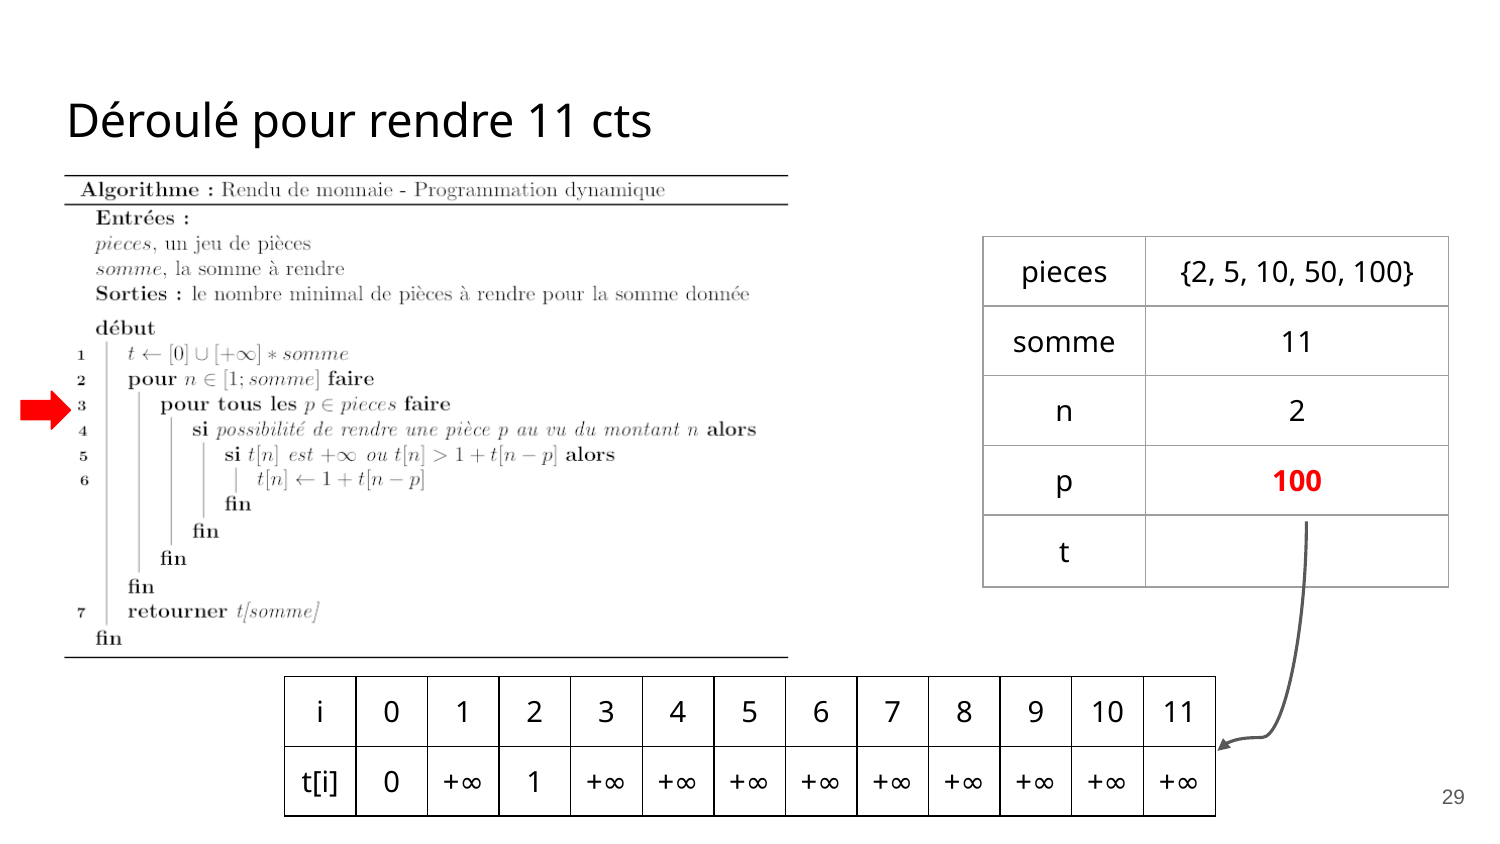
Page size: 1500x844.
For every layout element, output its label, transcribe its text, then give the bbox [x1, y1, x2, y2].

table_header i [285, 677, 355, 746]
table_header 1 [428, 677, 498, 746]
table_header 10 [1072, 677, 1143, 746]
table_cell t [984, 516, 1145, 586]
slide_number <numéro> [1389, 764, 1480, 830]
picture [63, 173, 789, 660]
table_cell +∞ [428, 747, 498, 815]
table_cell [1146, 516, 1448, 586]
table_header 4 [643, 677, 713, 746]
table_cell 2 [1146, 376, 1448, 445]
table_cell t[i] [285, 747, 355, 815]
title Déroulé pour rendre 11 cts [51, 72, 1449, 167]
table_header 8 [929, 677, 999, 746]
text_box [21, 391, 71, 430]
table_cell +∞ [786, 747, 856, 815]
table_header 9 [1001, 677, 1071, 746]
table_header 11 [1144, 677, 1215, 746]
table_cell +∞ [1144, 747, 1215, 815]
table_header 7 [858, 677, 928, 746]
table_cell 1 [500, 747, 570, 815]
table_cell +∞ [1001, 747, 1071, 815]
table_cell p [984, 446, 1145, 514]
table_header {2, 5, 10, 50, 100} [1146, 237, 1448, 305]
table_cell +∞ [643, 747, 713, 815]
table_cell +∞ [929, 747, 999, 815]
table_cell +∞ [571, 747, 642, 815]
table_header 5 [715, 677, 785, 746]
table_cell n [984, 376, 1145, 445]
table_cell 11 [1146, 307, 1448, 375]
table_header 3 [571, 677, 642, 746]
table_header pieces [984, 237, 1145, 305]
table_cell +∞ [858, 747, 928, 815]
table_cell 0 [357, 747, 427, 815]
table_cell 100 [1146, 446, 1448, 514]
table_cell +∞ [715, 747, 785, 815]
table_cell +∞ [1072, 747, 1143, 815]
table_header 0 [357, 677, 427, 746]
table_cell somme [984, 307, 1145, 375]
table_header 6 [786, 677, 856, 746]
table_header 2 [500, 677, 570, 746]
